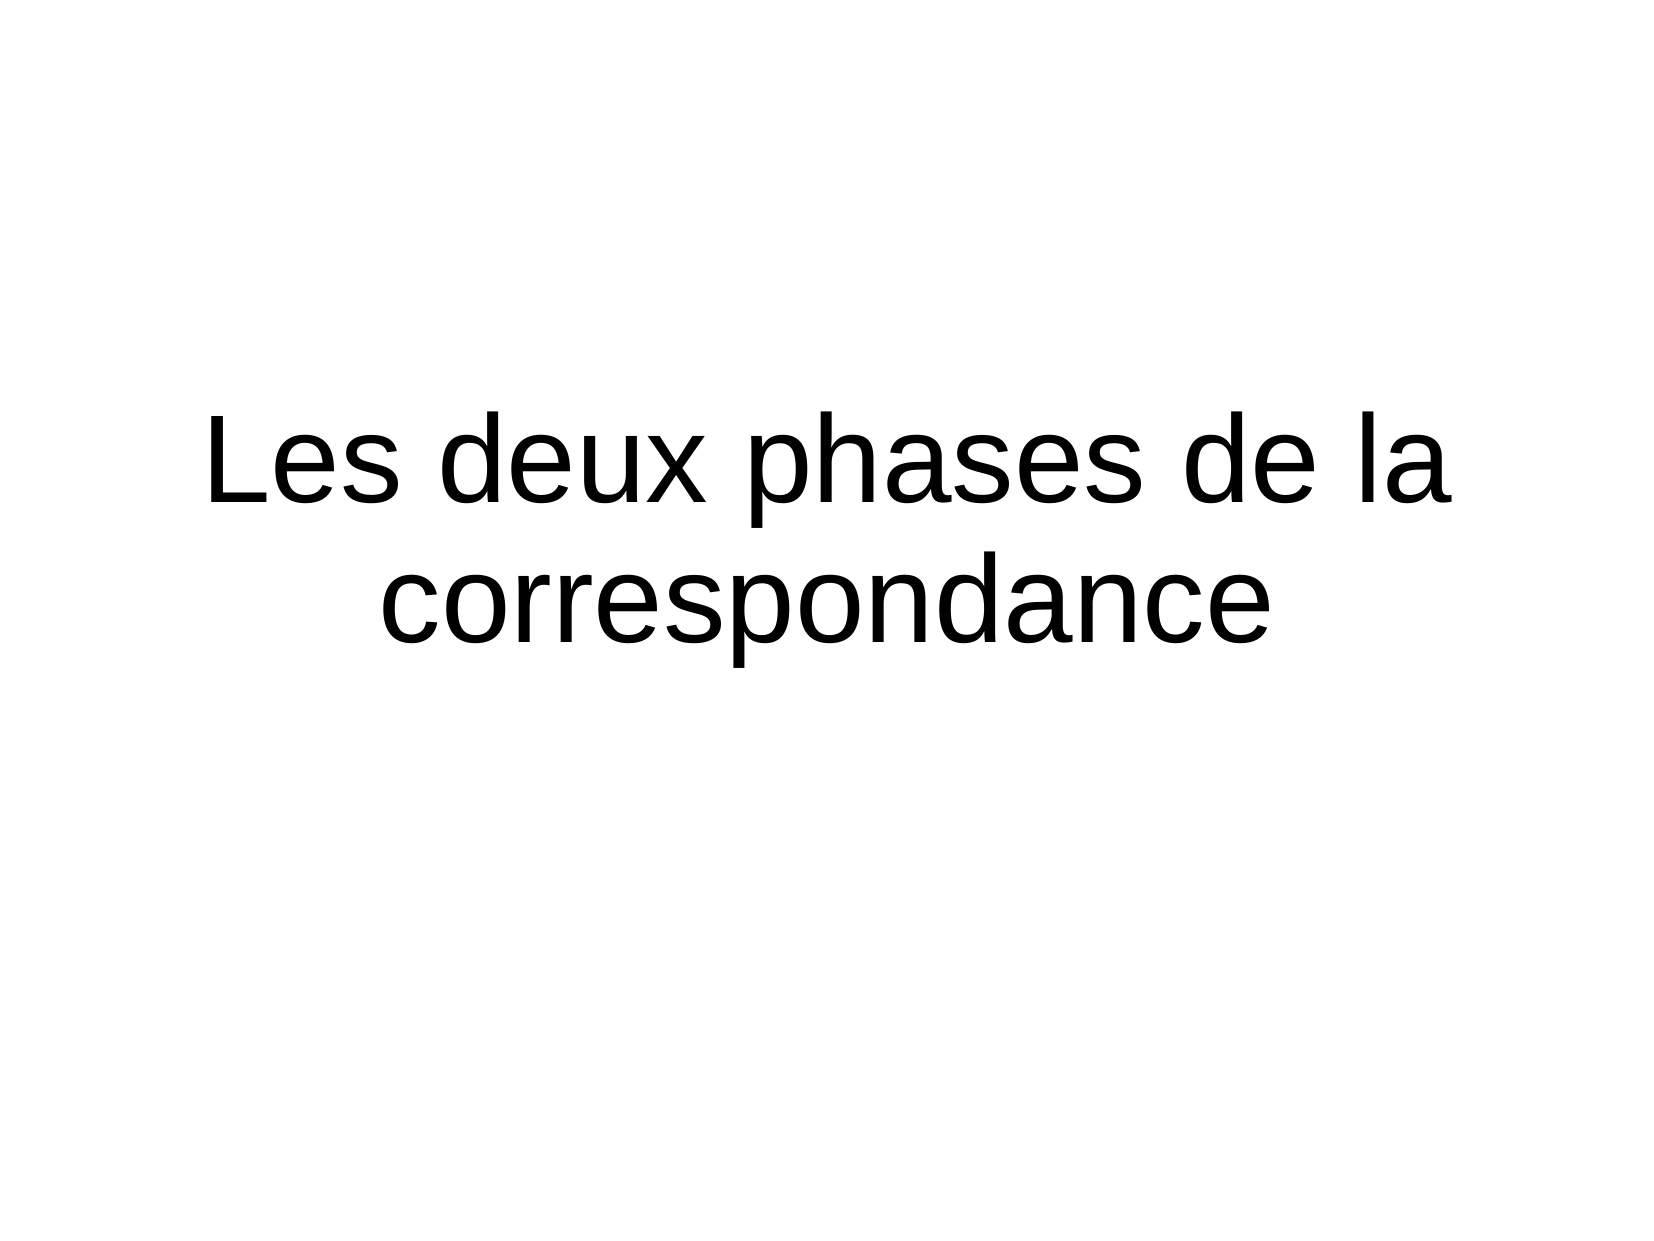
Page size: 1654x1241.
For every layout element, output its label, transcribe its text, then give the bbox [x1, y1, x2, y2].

subtitle Les deux phases de la correspondance [82, 49, 1571, 1010]
